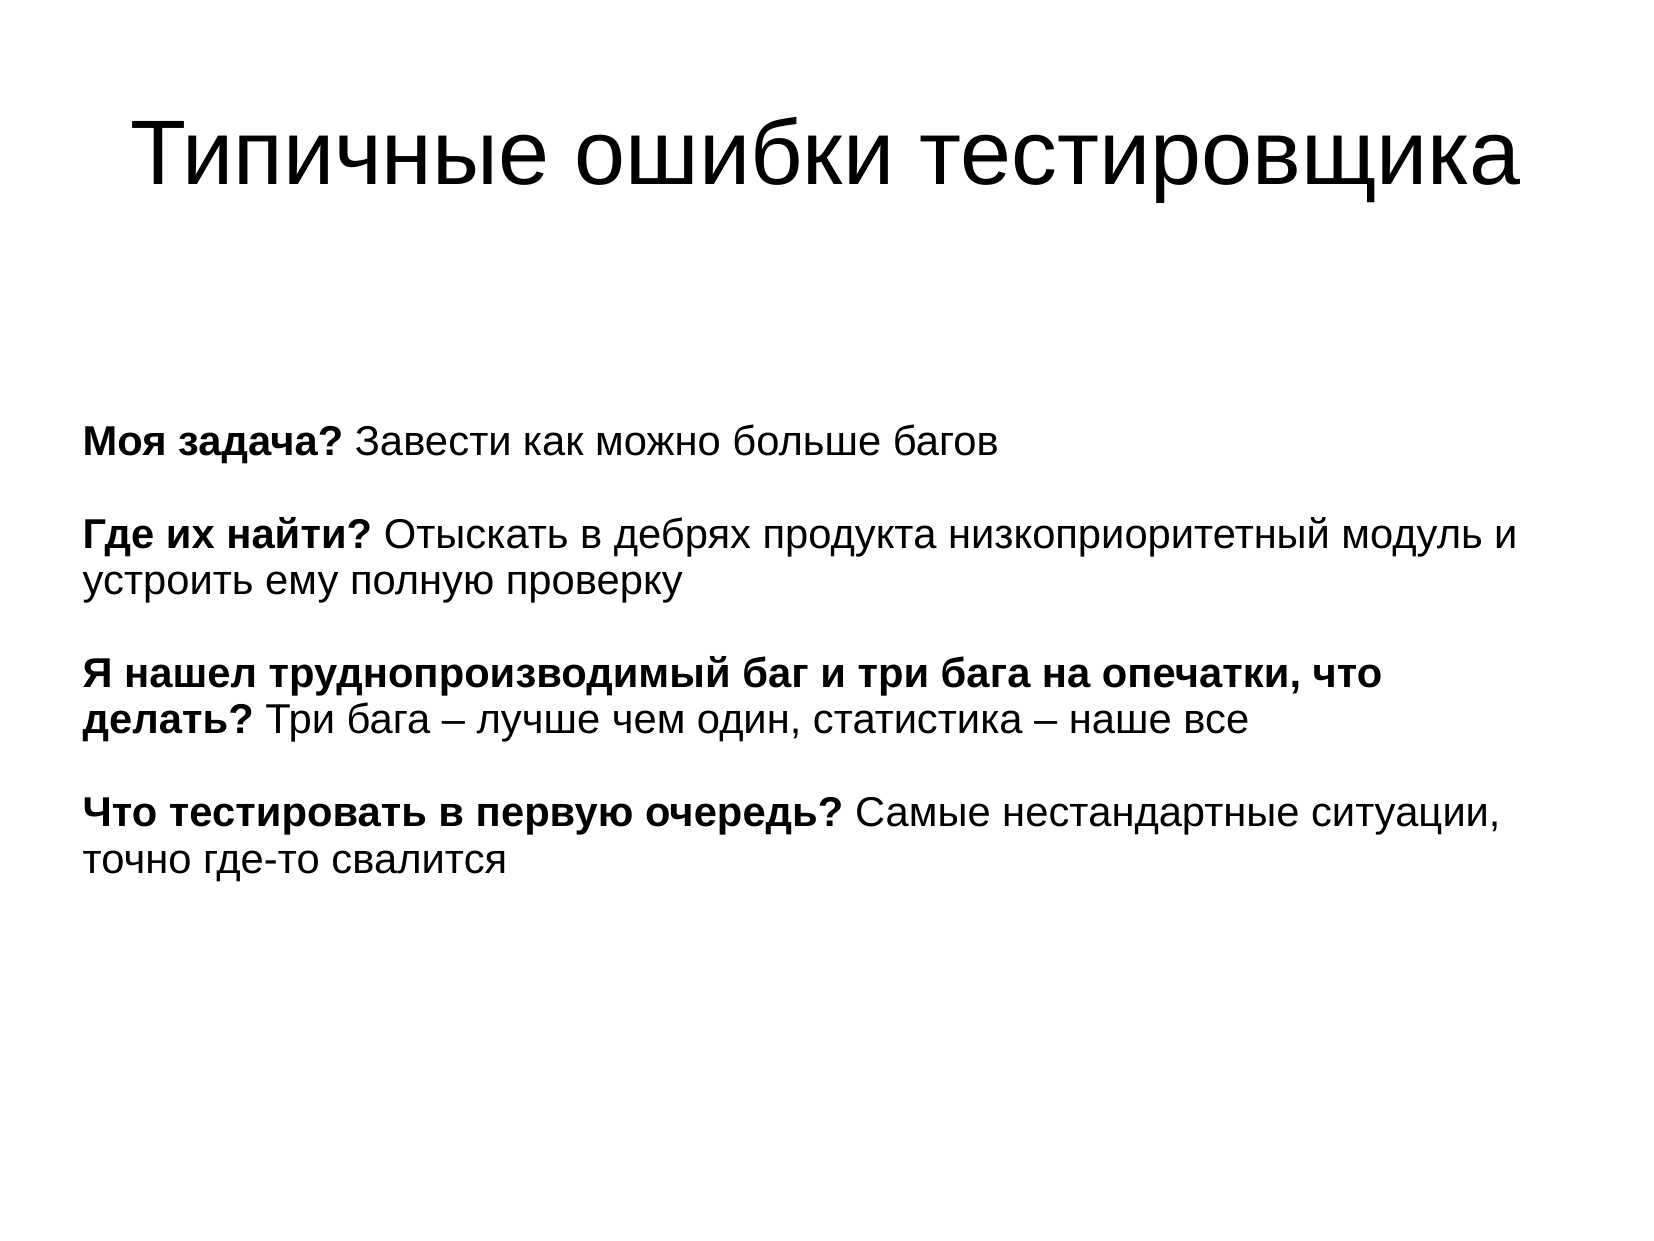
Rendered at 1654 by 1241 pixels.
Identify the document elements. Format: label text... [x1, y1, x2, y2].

title Типичные ошибки тестировщика [82, 49, 1571, 257]
subtitle Моя задача? Завести как можно больше багов Где их найти? Отыскать в дебрях продукта низкоприоритетный модуль и устроить ему полную проверку Я нашел труднопроизводимый баг и три бага на опечатки, что делать? Три бага – лучше чем один, статистика – наше все Что тестировать в первую очередь? Самые нестандартные ситуации, точно где-то свалится [82, 290, 1538, 1010]
